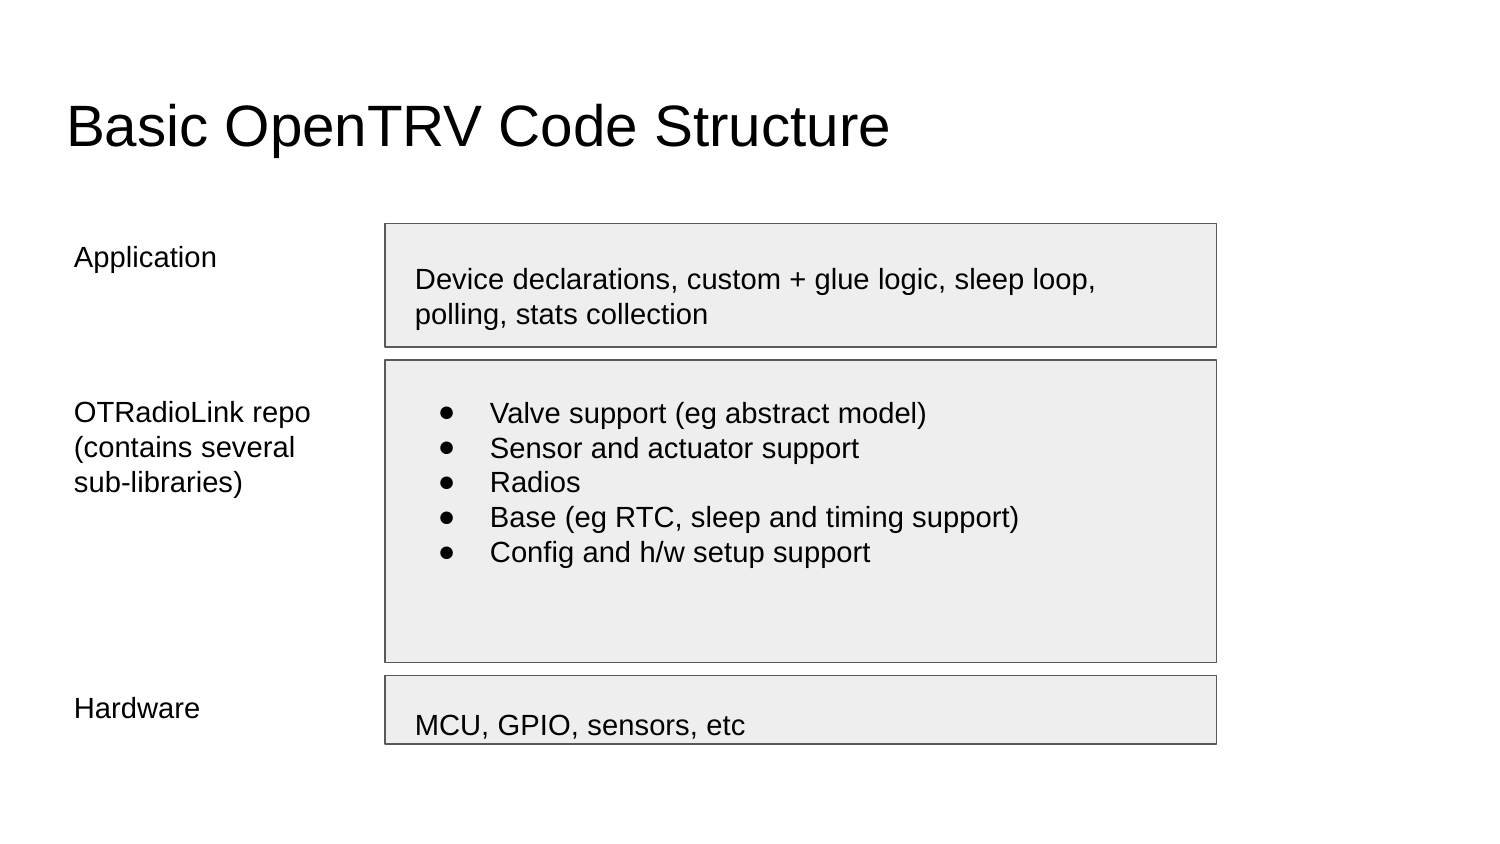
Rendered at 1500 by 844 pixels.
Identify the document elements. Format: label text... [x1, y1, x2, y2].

text_box OTRadioLink repo (contains several sub-libraries) [58, 378, 355, 503]
text_box Device declarations, custom + glue logic, sleep loop, polling, stats collection [399, 245, 1202, 282]
text_box [384, 675, 1217, 745]
title Basic OpenTRV Code Structure [51, 72, 1449, 167]
text_box [384, 359, 1217, 663]
text_box MCU, GPIO, sensors, etc [399, 691, 1202, 728]
text_box Hardware [58, 673, 355, 737]
text_box Application [58, 223, 355, 348]
text_box [384, 223, 1217, 348]
text_box Valve support (eg abstract model) Sensor and actuator support Radios Base (eg RTC, sleep and timing support) Config and h/w setup support [399, 378, 1202, 644]
